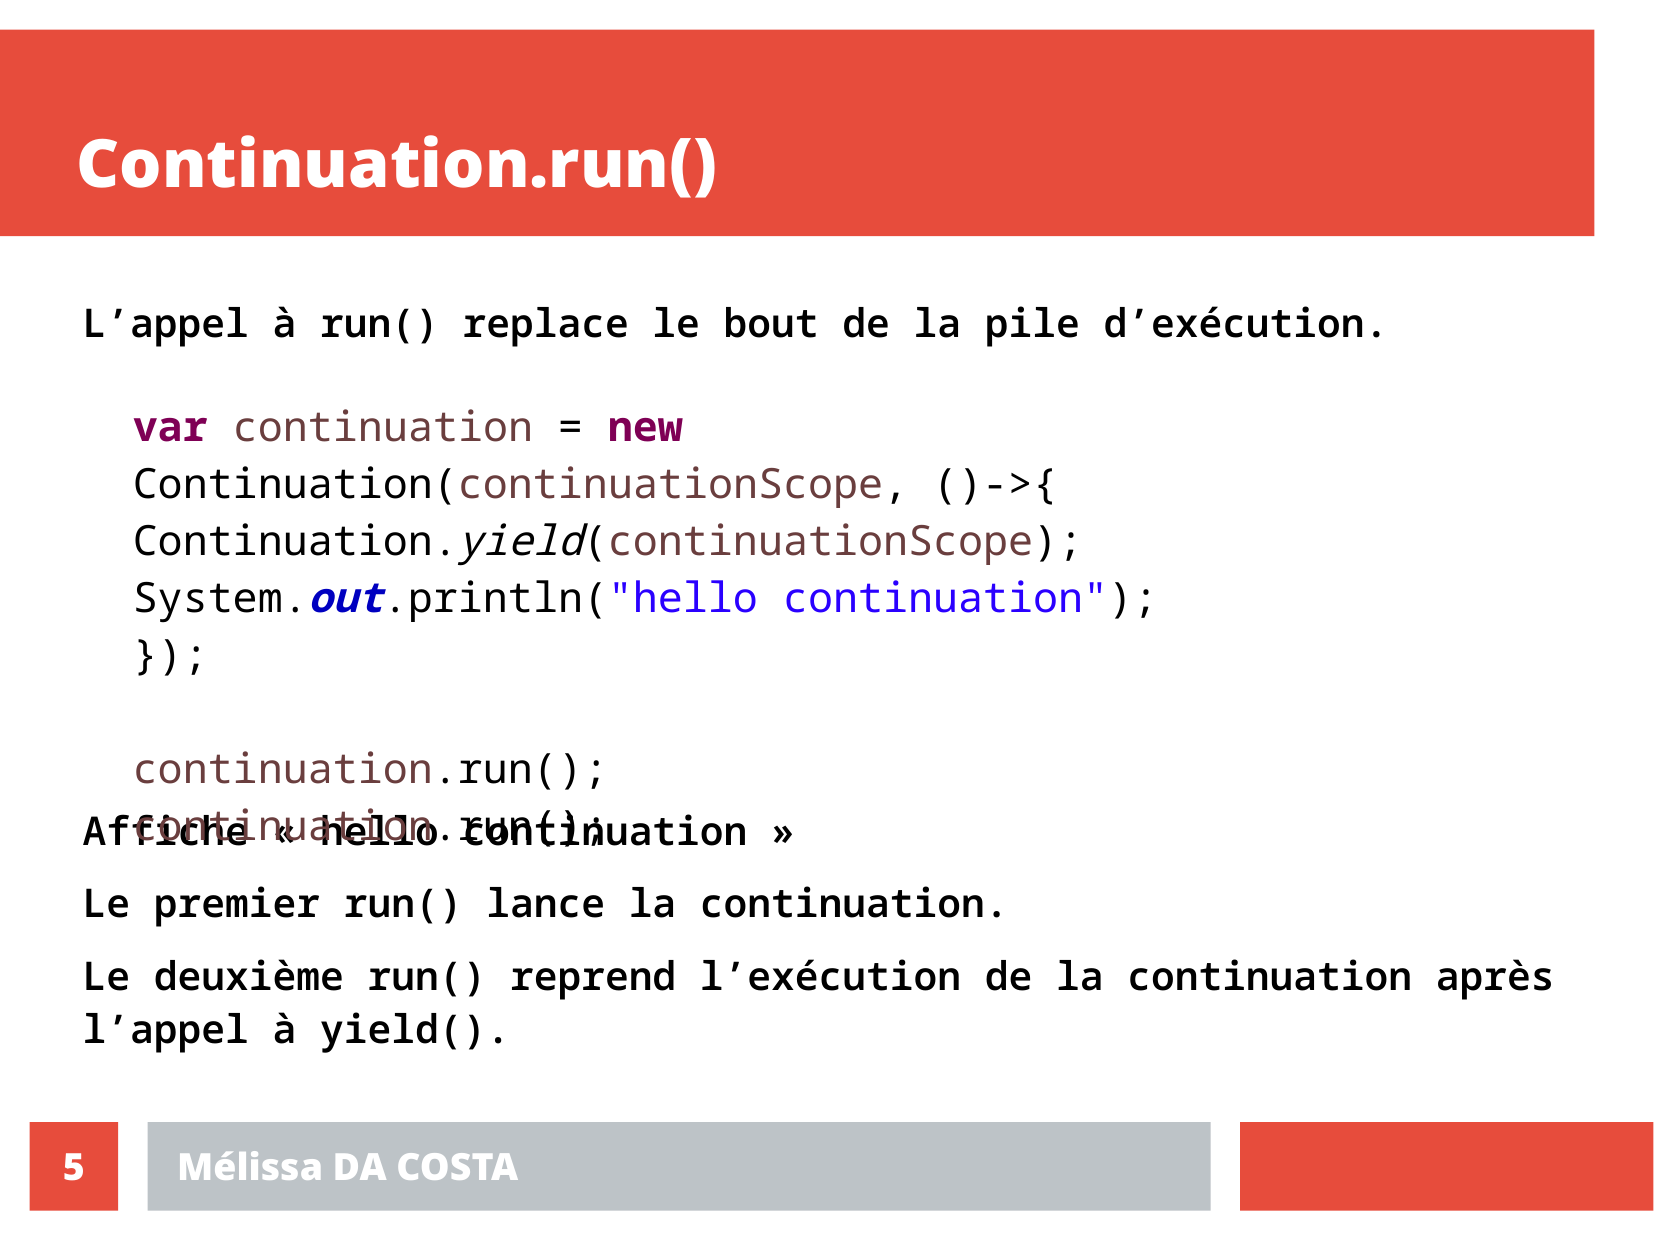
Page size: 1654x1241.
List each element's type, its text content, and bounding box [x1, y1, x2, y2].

text_box var continuation = new Continuation(continuationScope, ()->{ Continuation.yield(continuationScope); System.out.println("hello continuation"); }); continuation.run(); continuation.run(); [118, 389, 1482, 783]
list L’appel à run() replace le bout de la pile d’exécution. Affiche « hello continuation » Le premier run() lance la continuation. Le deuxième run() reprend l’exécution de la continuation après l’appel à yield(). [82, 295, 1571, 1063]
title Continuation.run() [59, 59, 1595, 207]
